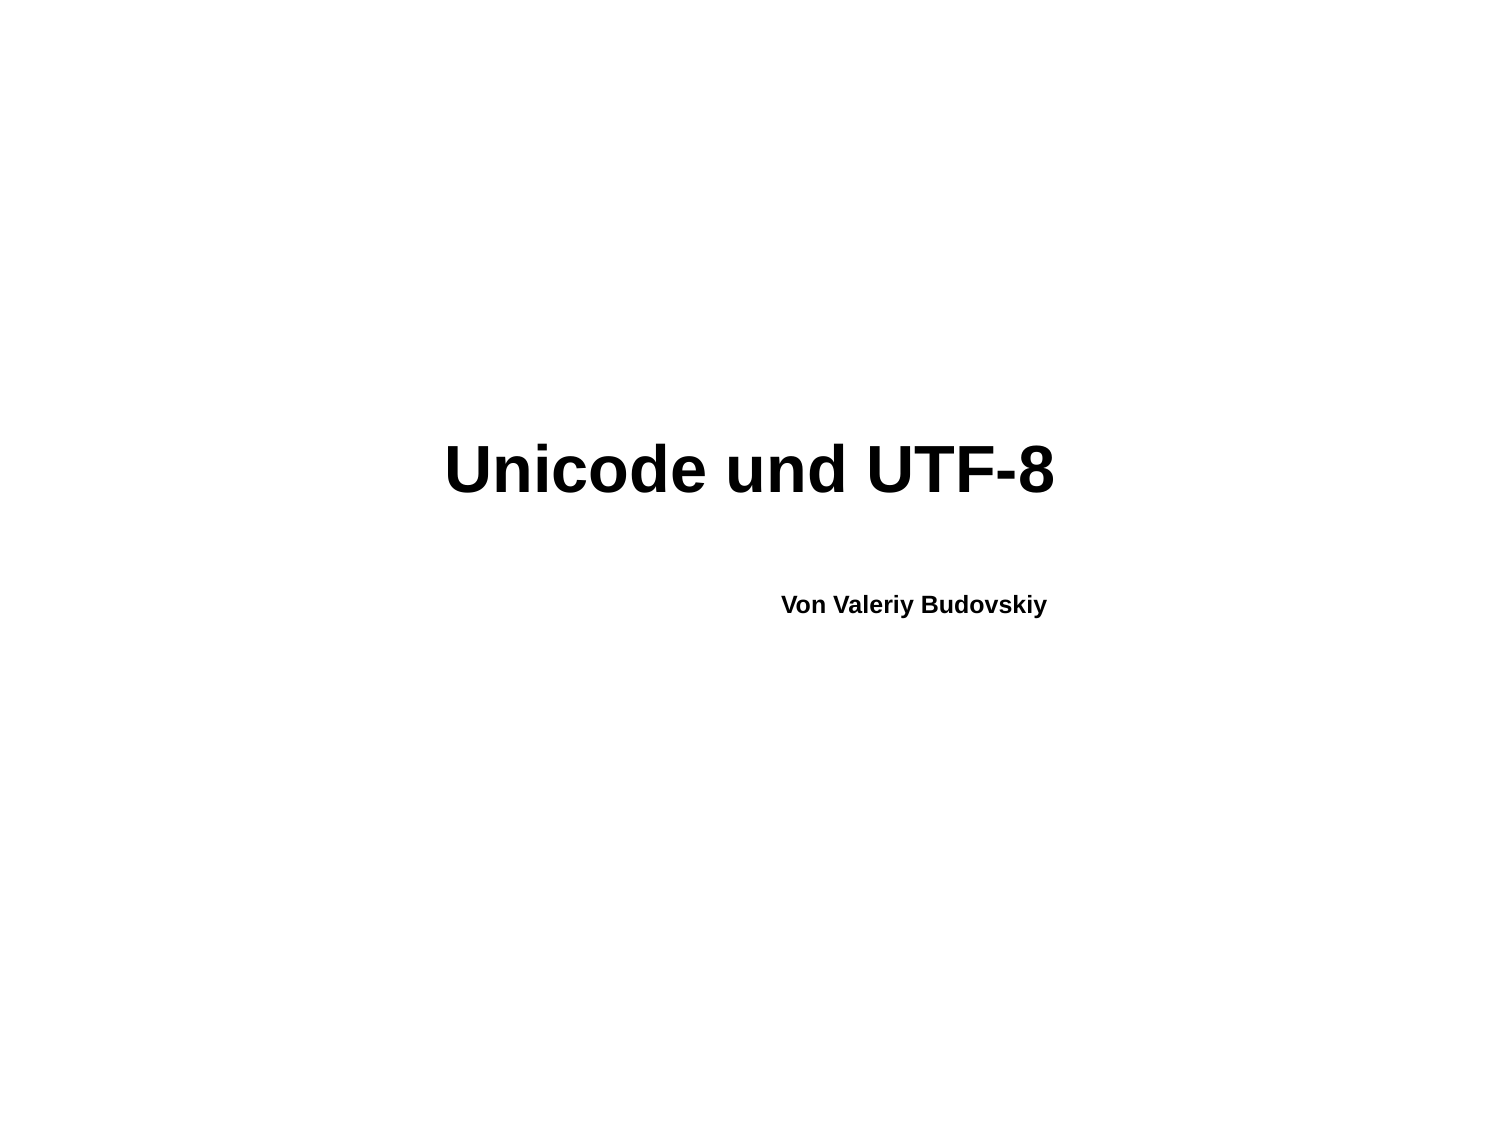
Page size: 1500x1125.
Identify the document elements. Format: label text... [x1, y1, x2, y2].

subtitle Unicode und UTF-8 Von Valeriy Budovskiy [75, 44, 1425, 1006]
